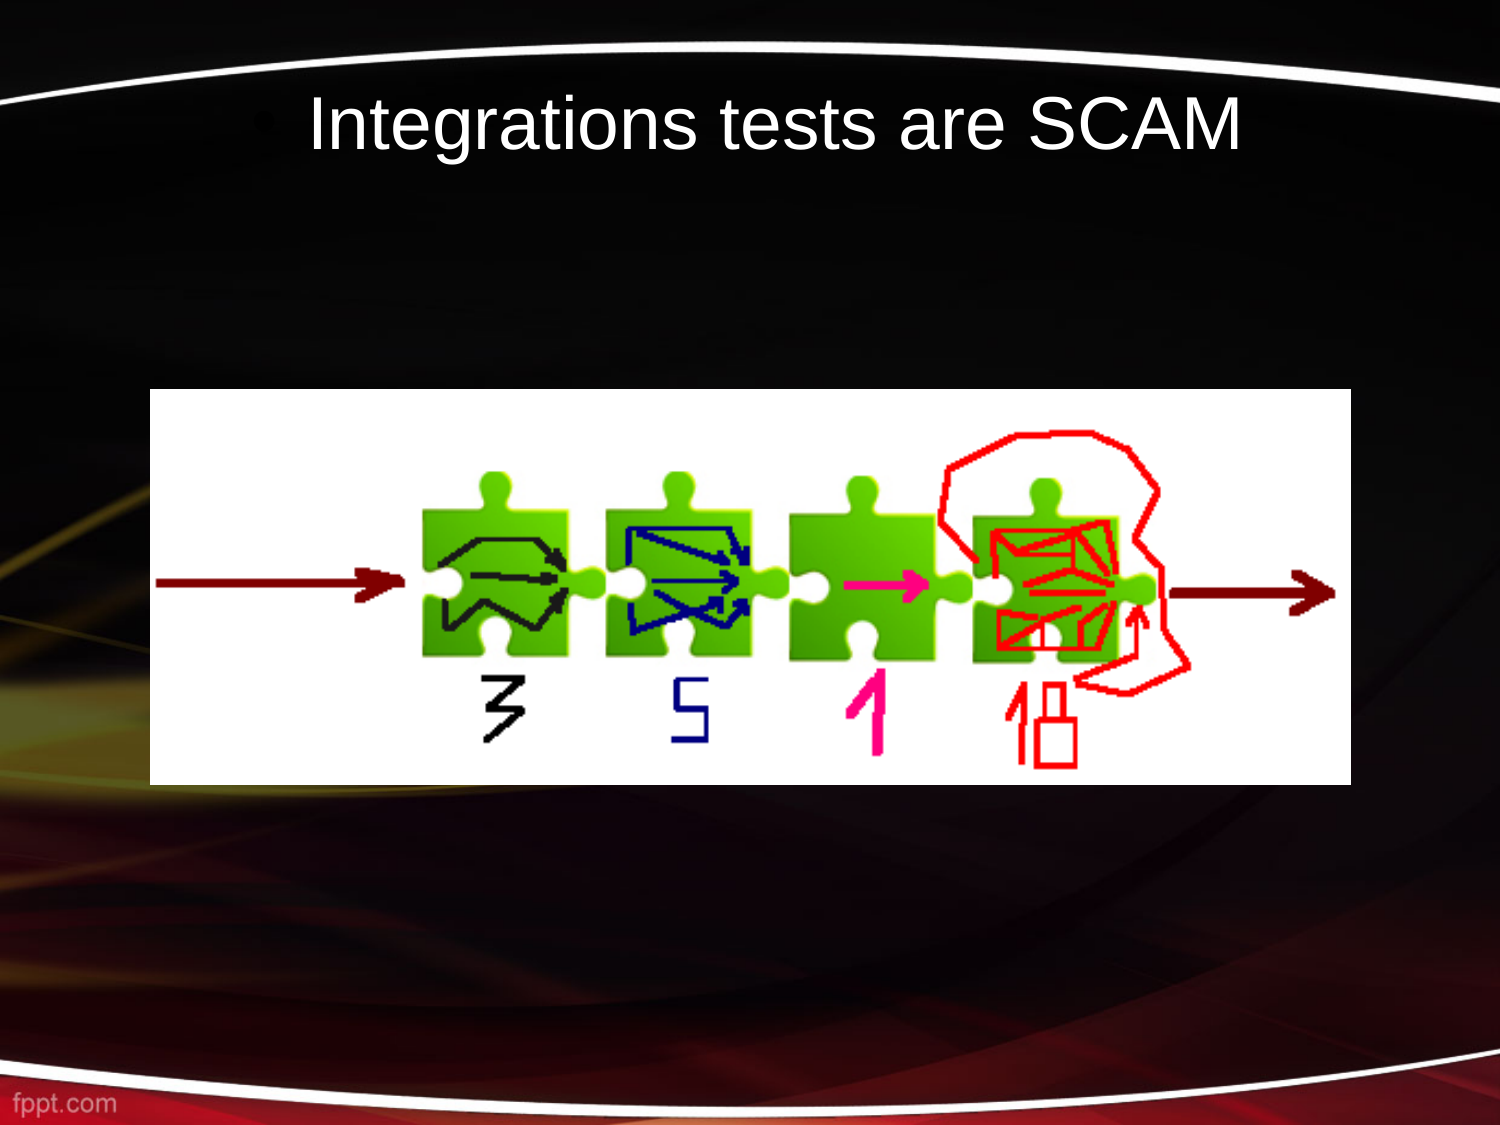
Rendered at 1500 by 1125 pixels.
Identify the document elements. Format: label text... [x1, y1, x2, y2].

list Integrations tests are SCAM [90, 45, 1406, 196]
picture [0, 0, 1500, 1125]
